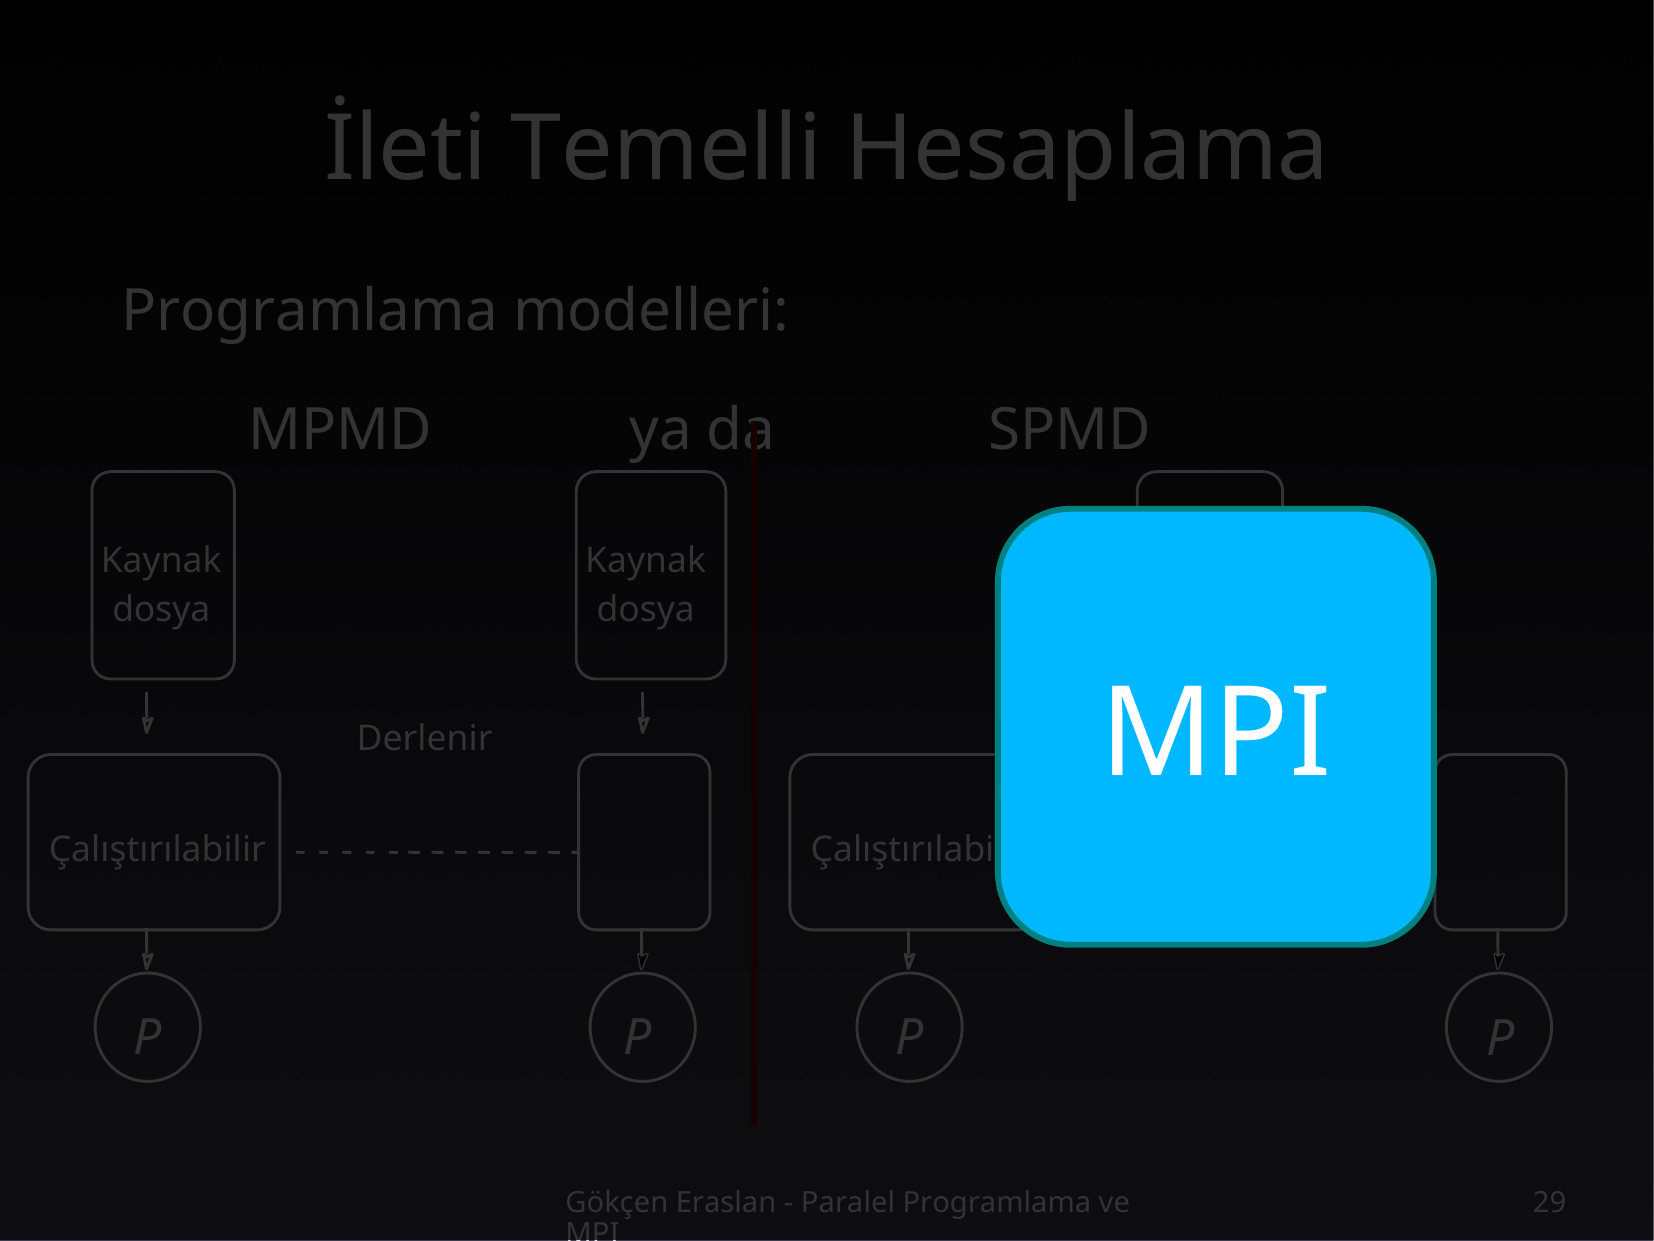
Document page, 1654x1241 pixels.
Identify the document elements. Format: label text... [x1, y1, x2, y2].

text_box MPI [997, 508, 1434, 945]
text_box [0, 0, 1654, 1241]
